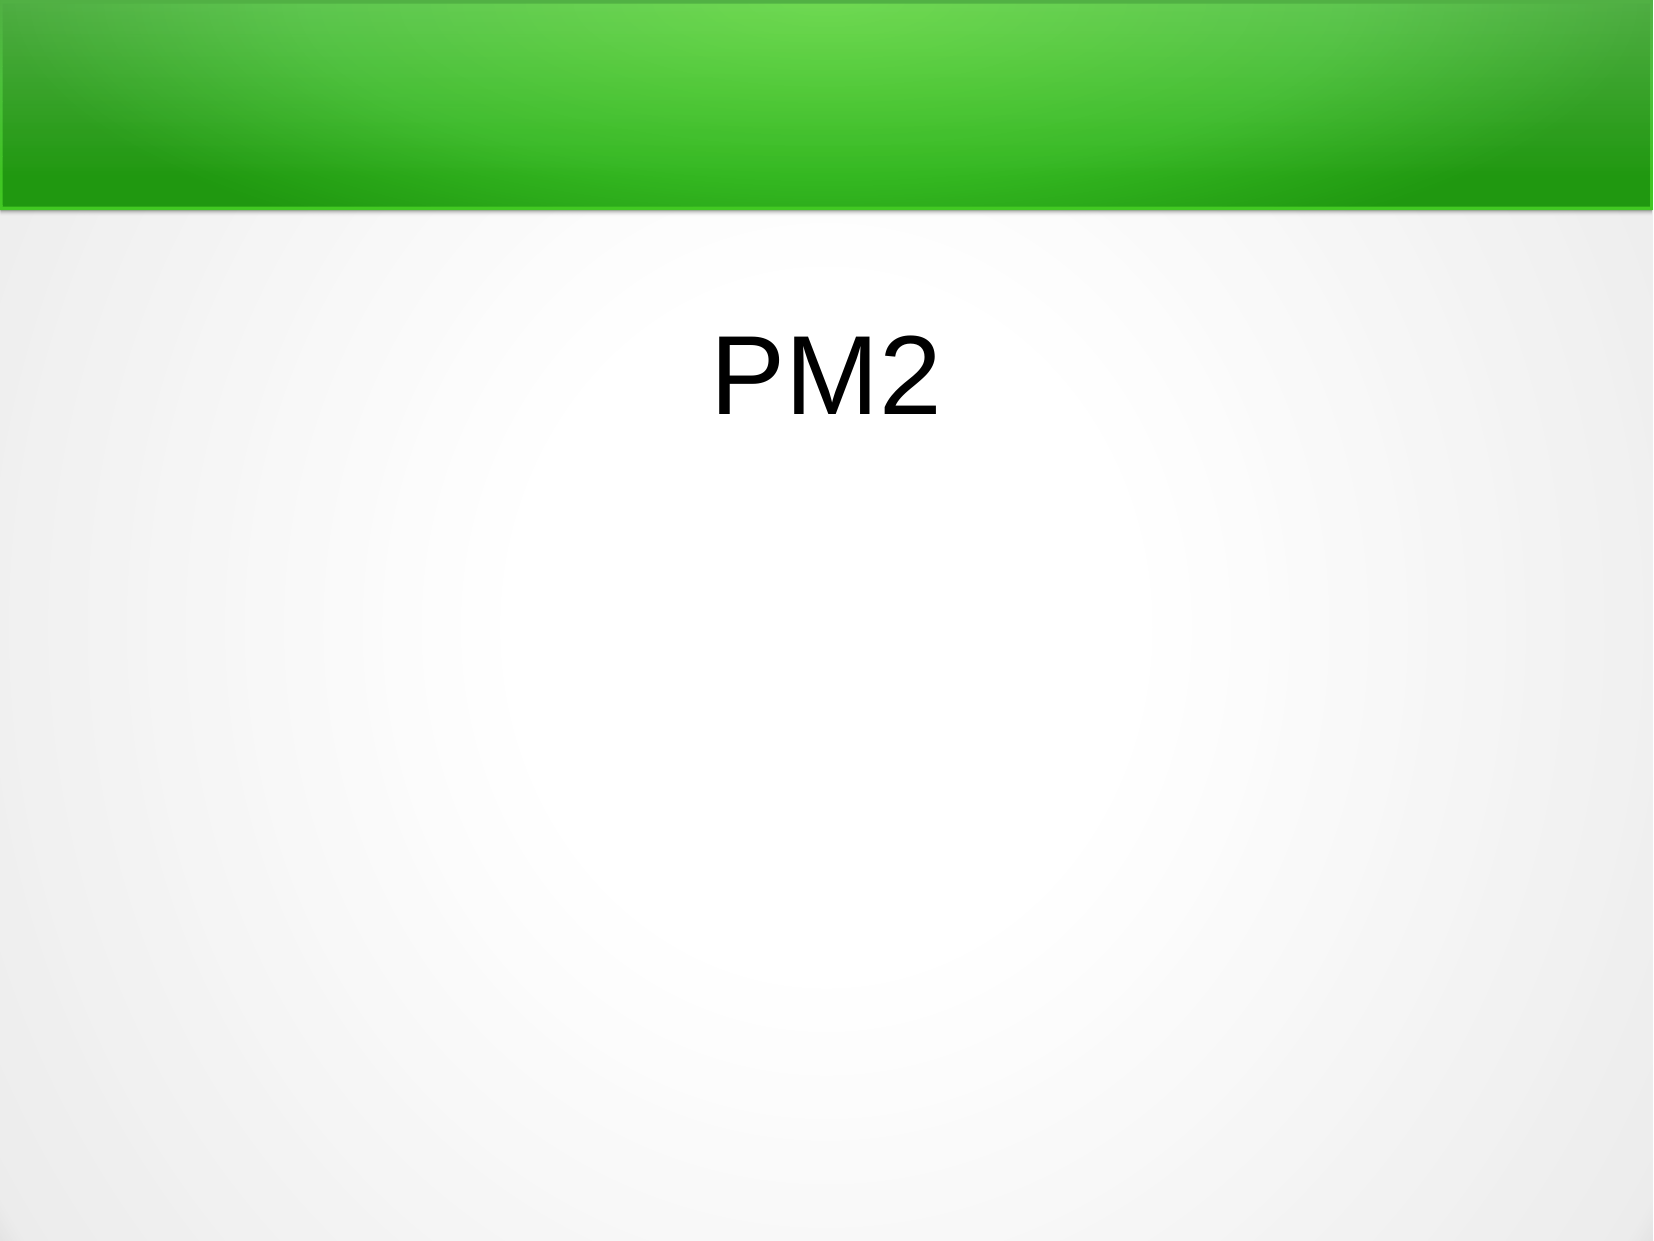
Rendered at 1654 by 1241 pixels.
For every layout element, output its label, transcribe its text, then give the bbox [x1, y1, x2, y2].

subtitle PM2 [82, 47, 1571, 705]
